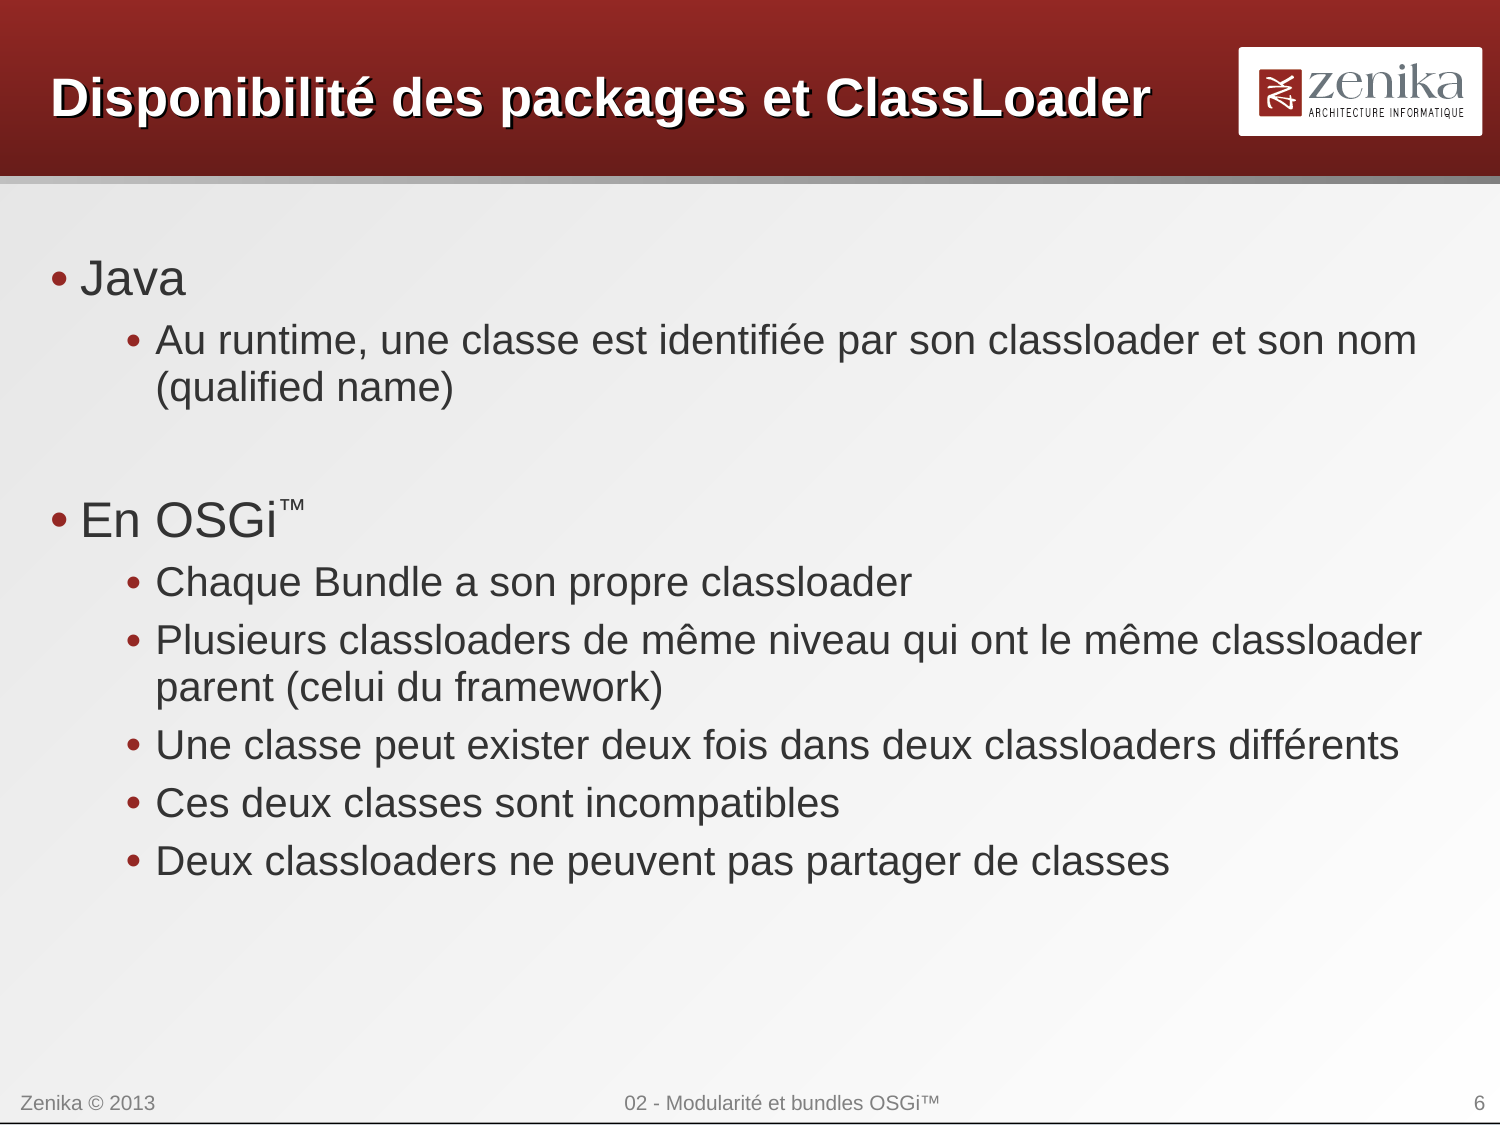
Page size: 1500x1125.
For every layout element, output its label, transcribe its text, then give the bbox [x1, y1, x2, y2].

list Java Au runtime, une classe est identifiée par son classloader et son nom (qualified name) En OSGi™ Chaque Bundle a son propre classloader Plusieurs classloaders de même niveau qui ont le même classloader parent (celui du framework) Une classe peut exister deux fois dans deux classloaders différents Ces deux classes sont incompatibles Deux classloaders ne peuvent pas partager de classes [50, 249, 1435, 1034]
title Disponibilité des packages et ClassLoader [50, 15, 1206, 180]
picture [1257, 58, 1464, 125]
